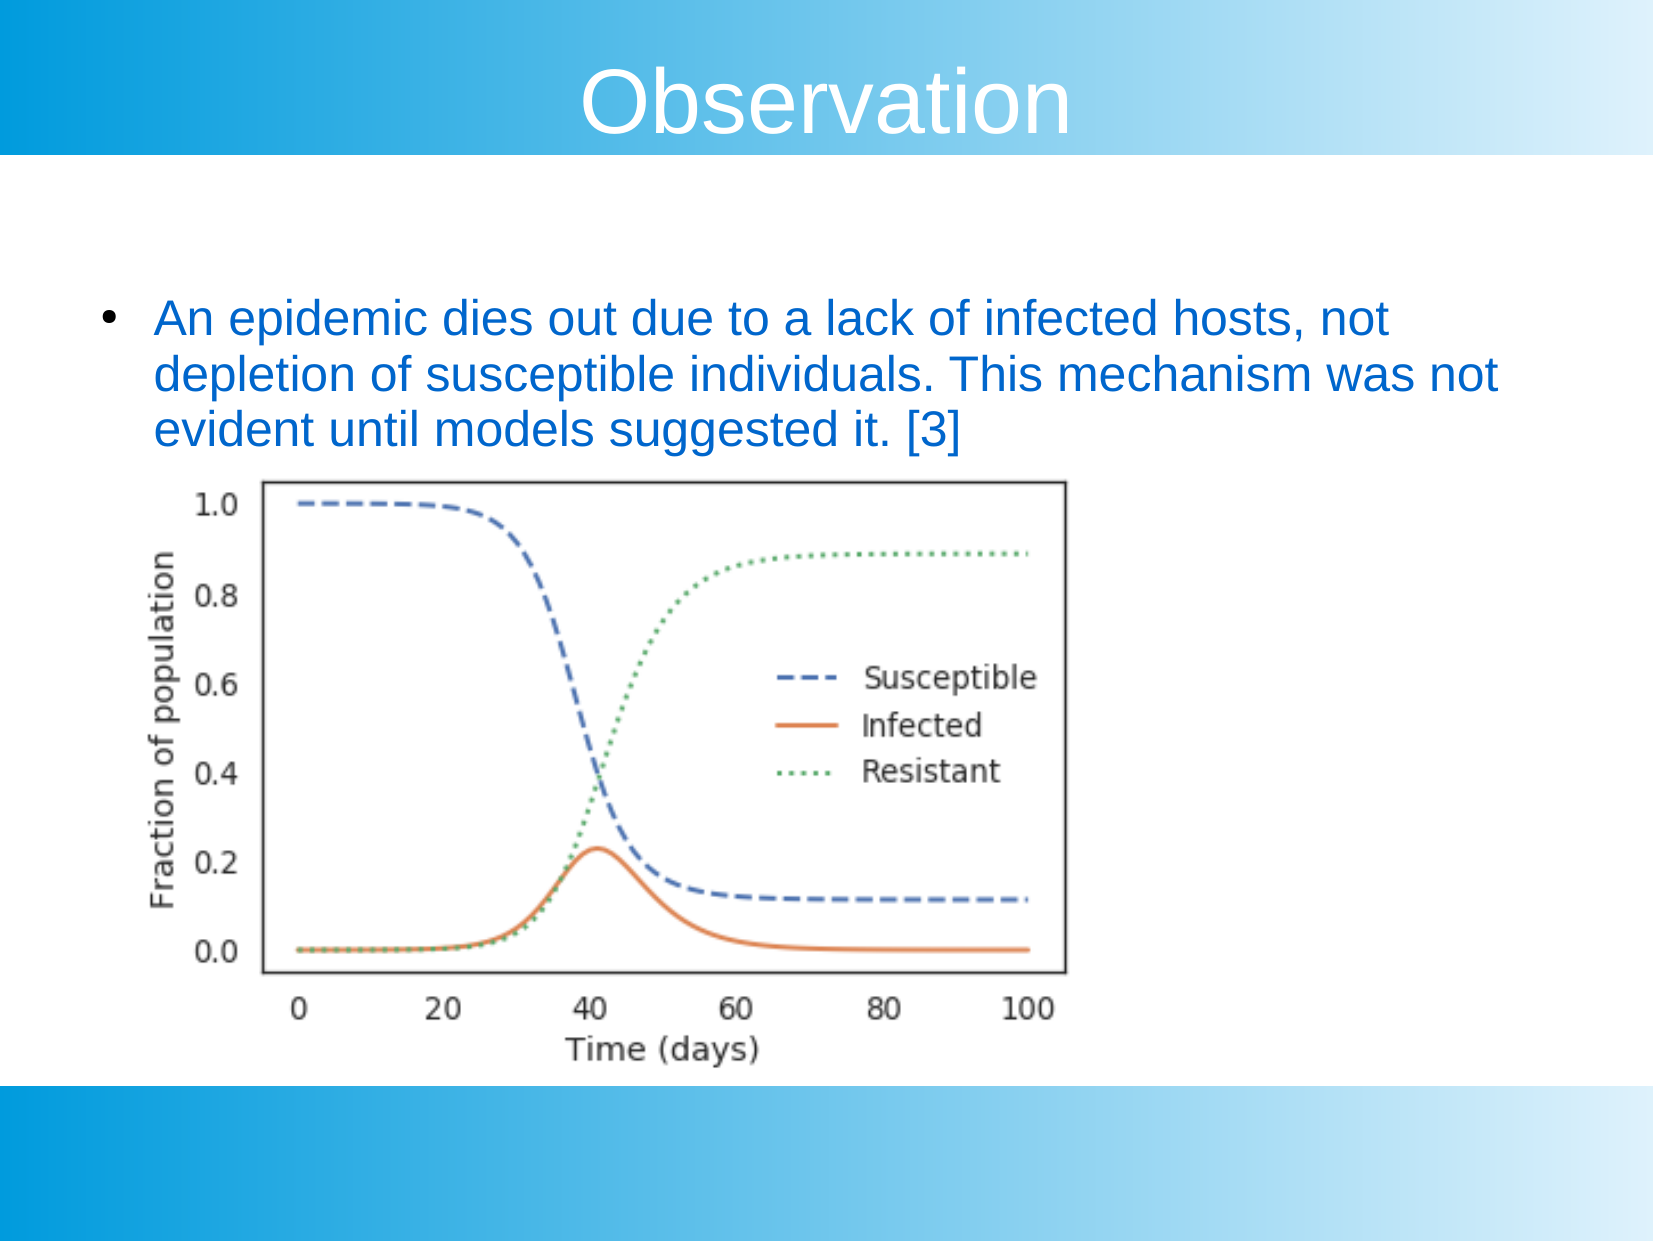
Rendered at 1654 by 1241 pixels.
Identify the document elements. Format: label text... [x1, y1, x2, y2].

title Observation [82, 49, 1571, 155]
list An epidemic dies out due to a lack of infected hosts, not depletion of susceptible individuals. This mechanism was not evident until models suggested it. [3] [82, 290, 1571, 1010]
picture [135, 466, 1081, 1084]
